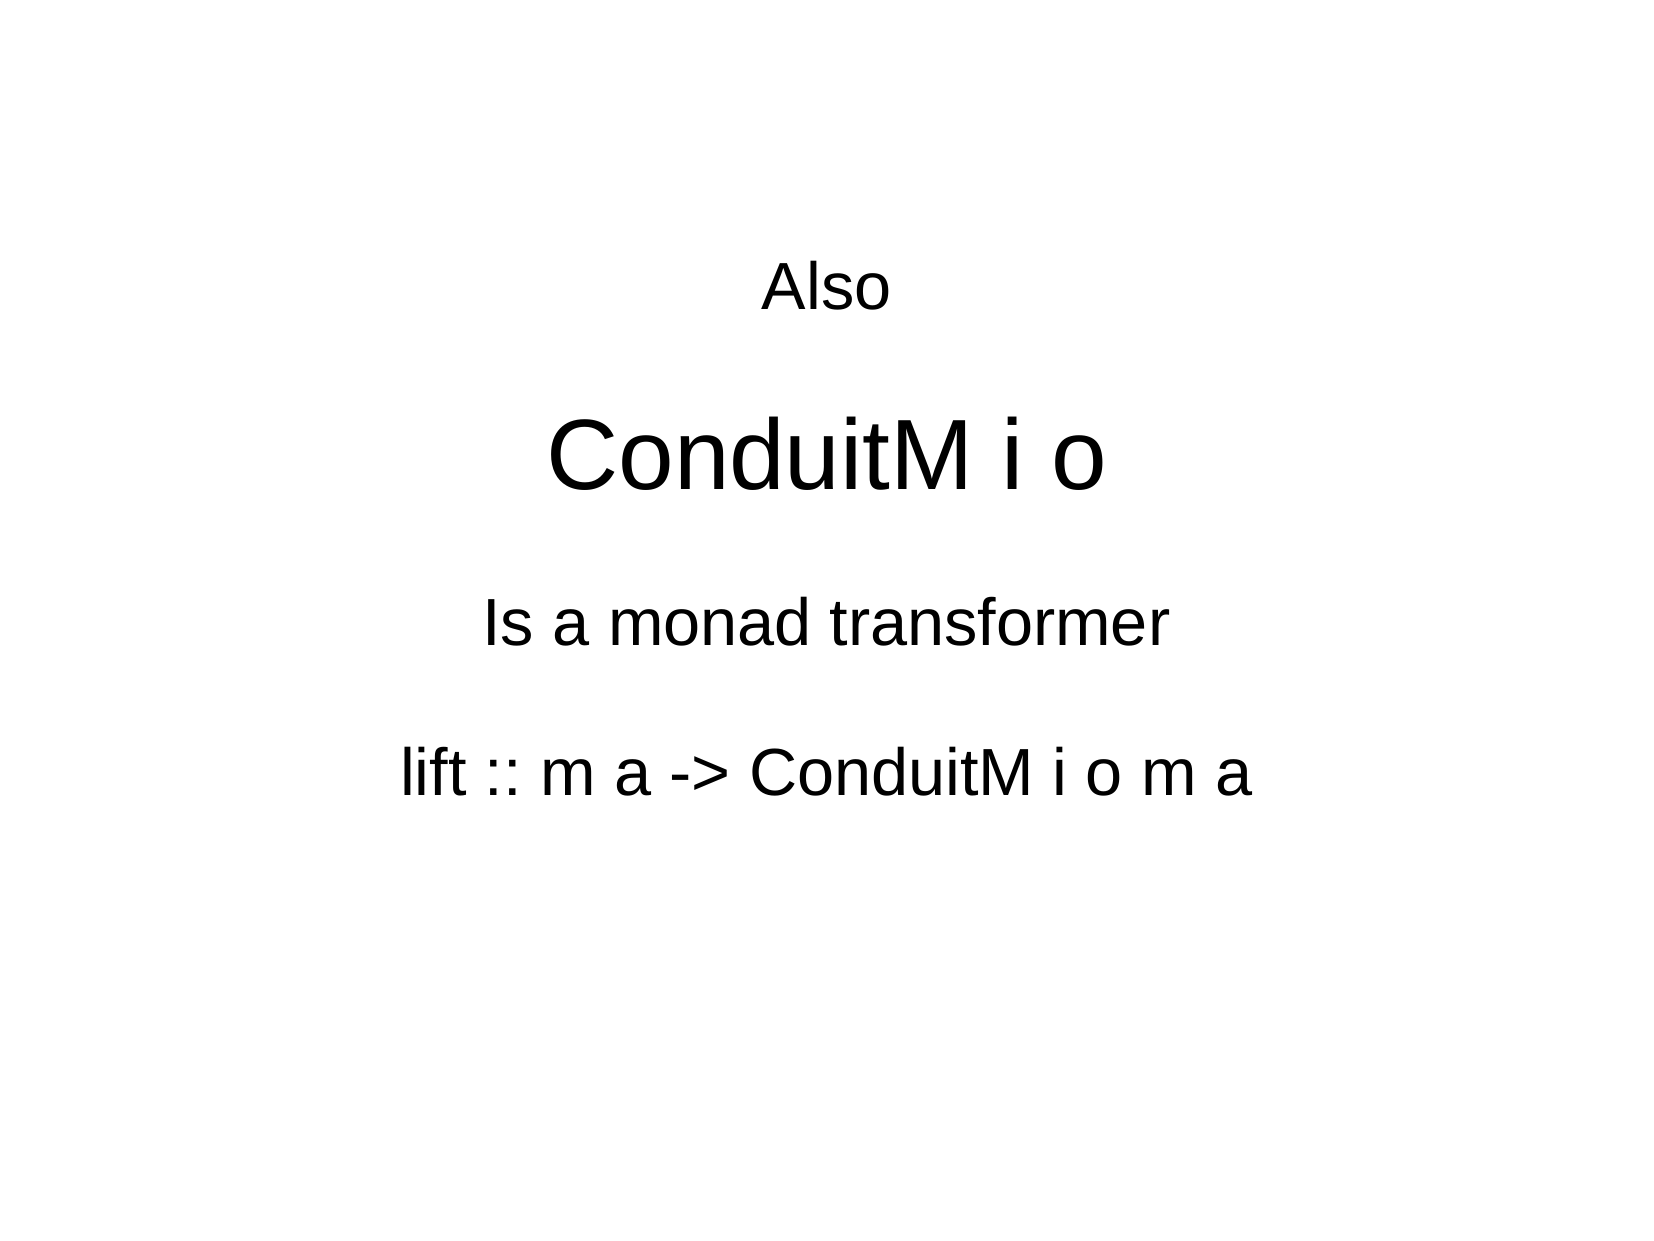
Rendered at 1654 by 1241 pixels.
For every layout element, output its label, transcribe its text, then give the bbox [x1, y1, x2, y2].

subtitle Also ConduitM i o Is a monad transformer lift :: m a -> ConduitM i o m a [82, 49, 1571, 1010]
